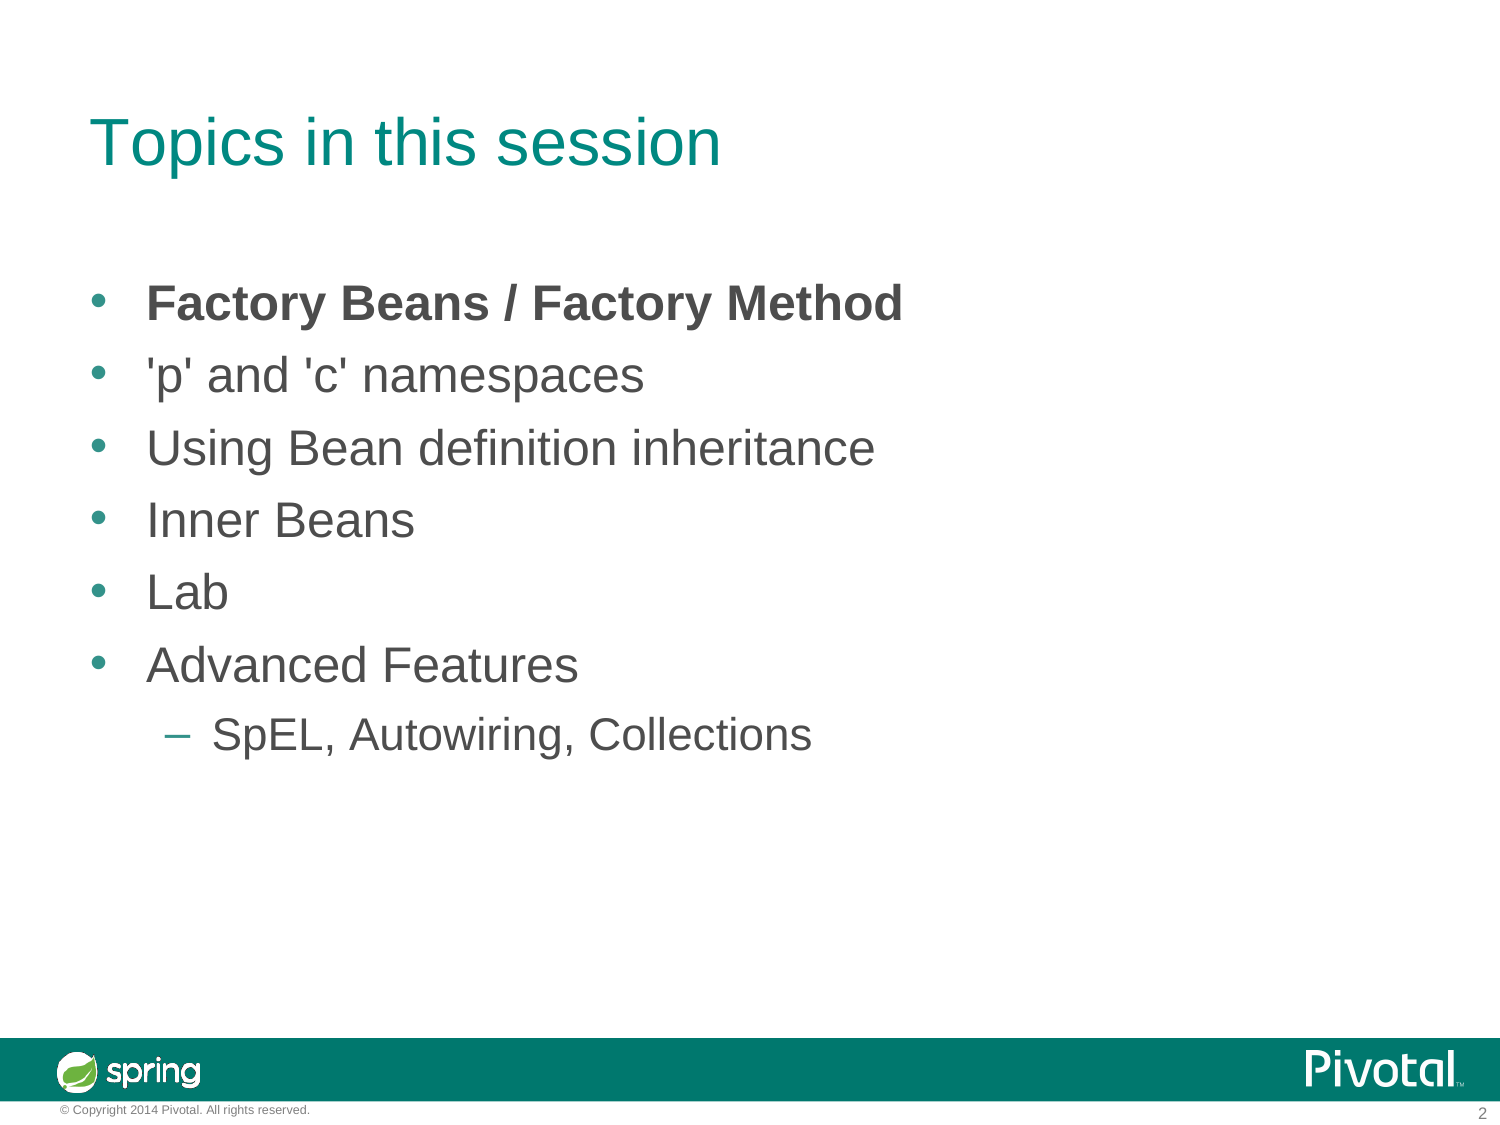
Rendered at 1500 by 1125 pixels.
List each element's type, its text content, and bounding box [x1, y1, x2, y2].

picture [32, 1041, 210, 1103]
title Topics in this session [75, 45, 1426, 233]
list Factory Beans / Factory Method 'p' and 'c' namespaces Using Bean definition inheritance Inner Beans Lab Advanced Features SpEL, Autowiring, Collections [75, 262, 1426, 1005]
picture [1306, 1050, 1464, 1087]
